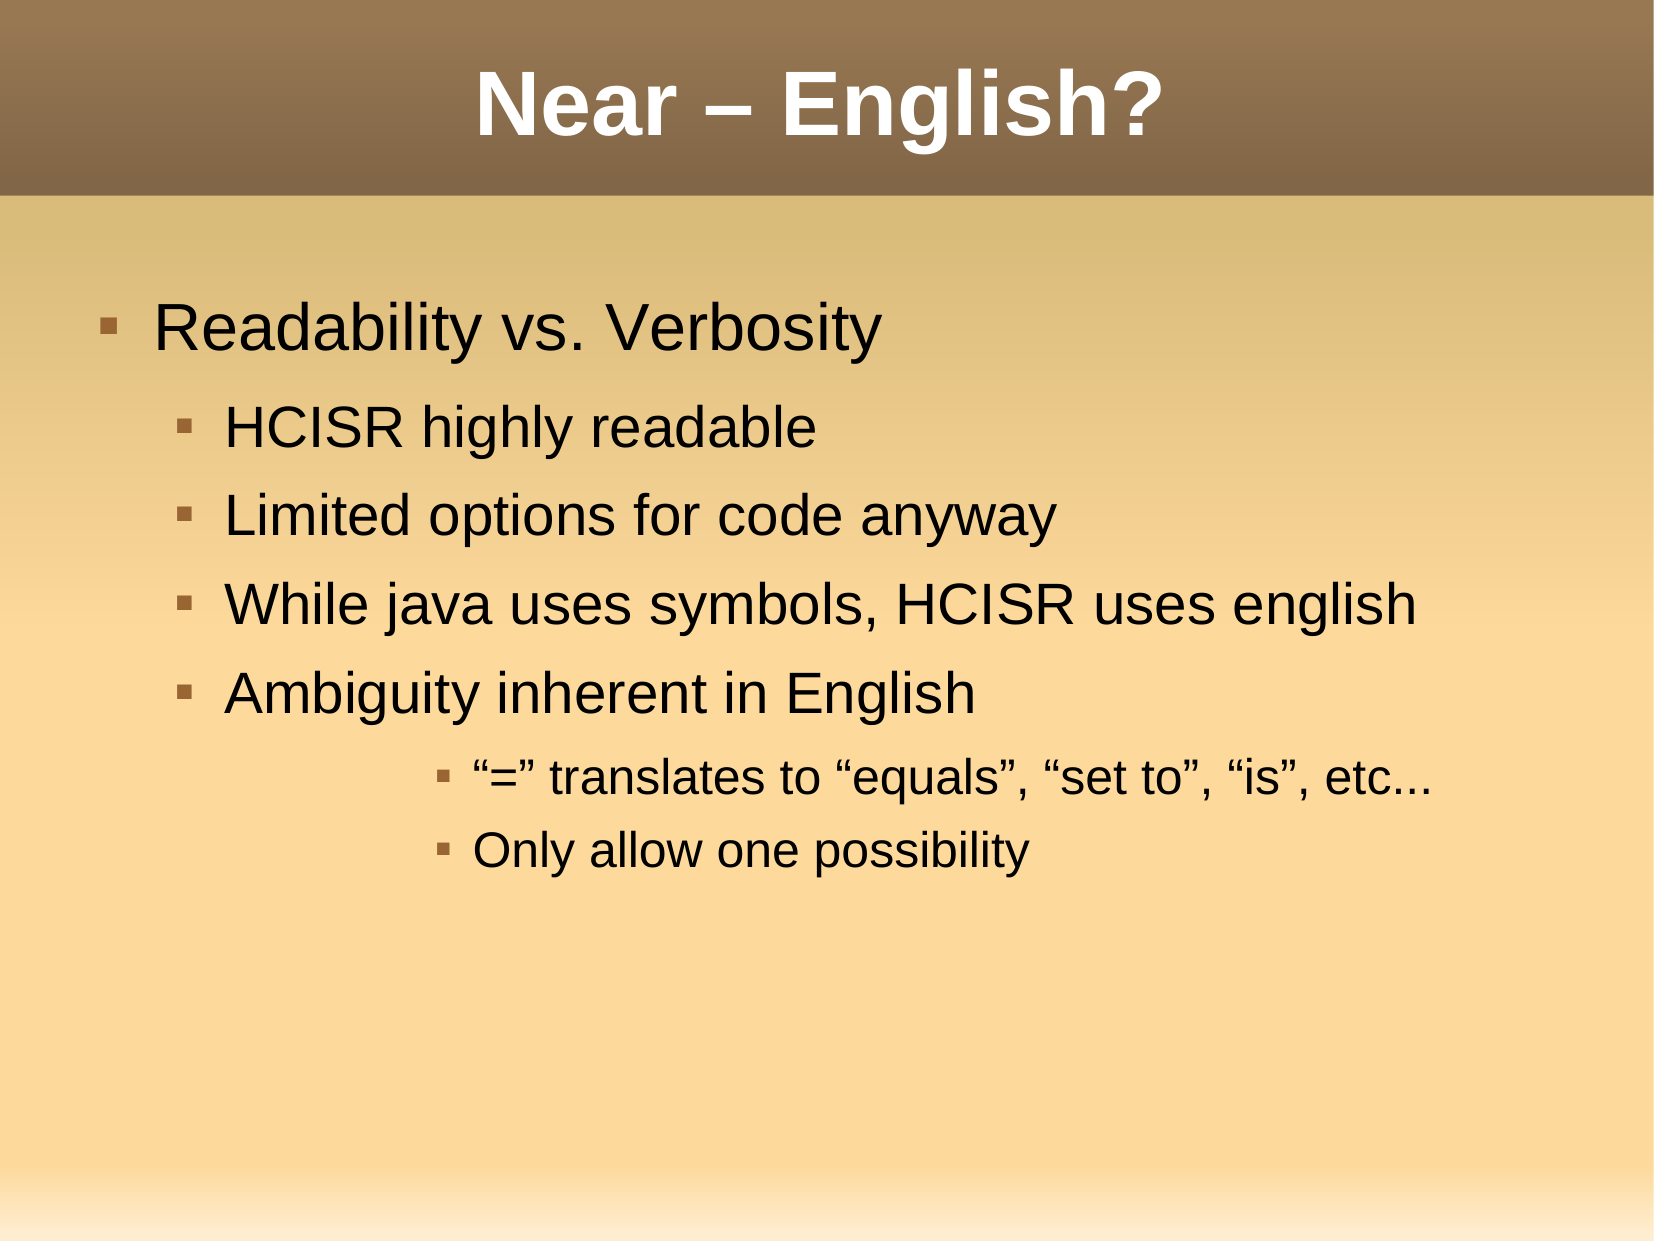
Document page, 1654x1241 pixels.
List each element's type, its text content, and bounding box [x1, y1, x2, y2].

title Near – English? [76, 0, 1565, 208]
picture [0, 0, 1654, 1241]
list Readability vs. Verbosity HCISR highly readable Limited options for code anyway While java uses symbols, HCISR uses english Ambiguity inherent in English “=” translates to “equals”, “set to”, “is”, etc... Only allow one possibility [82, 290, 1571, 1109]
